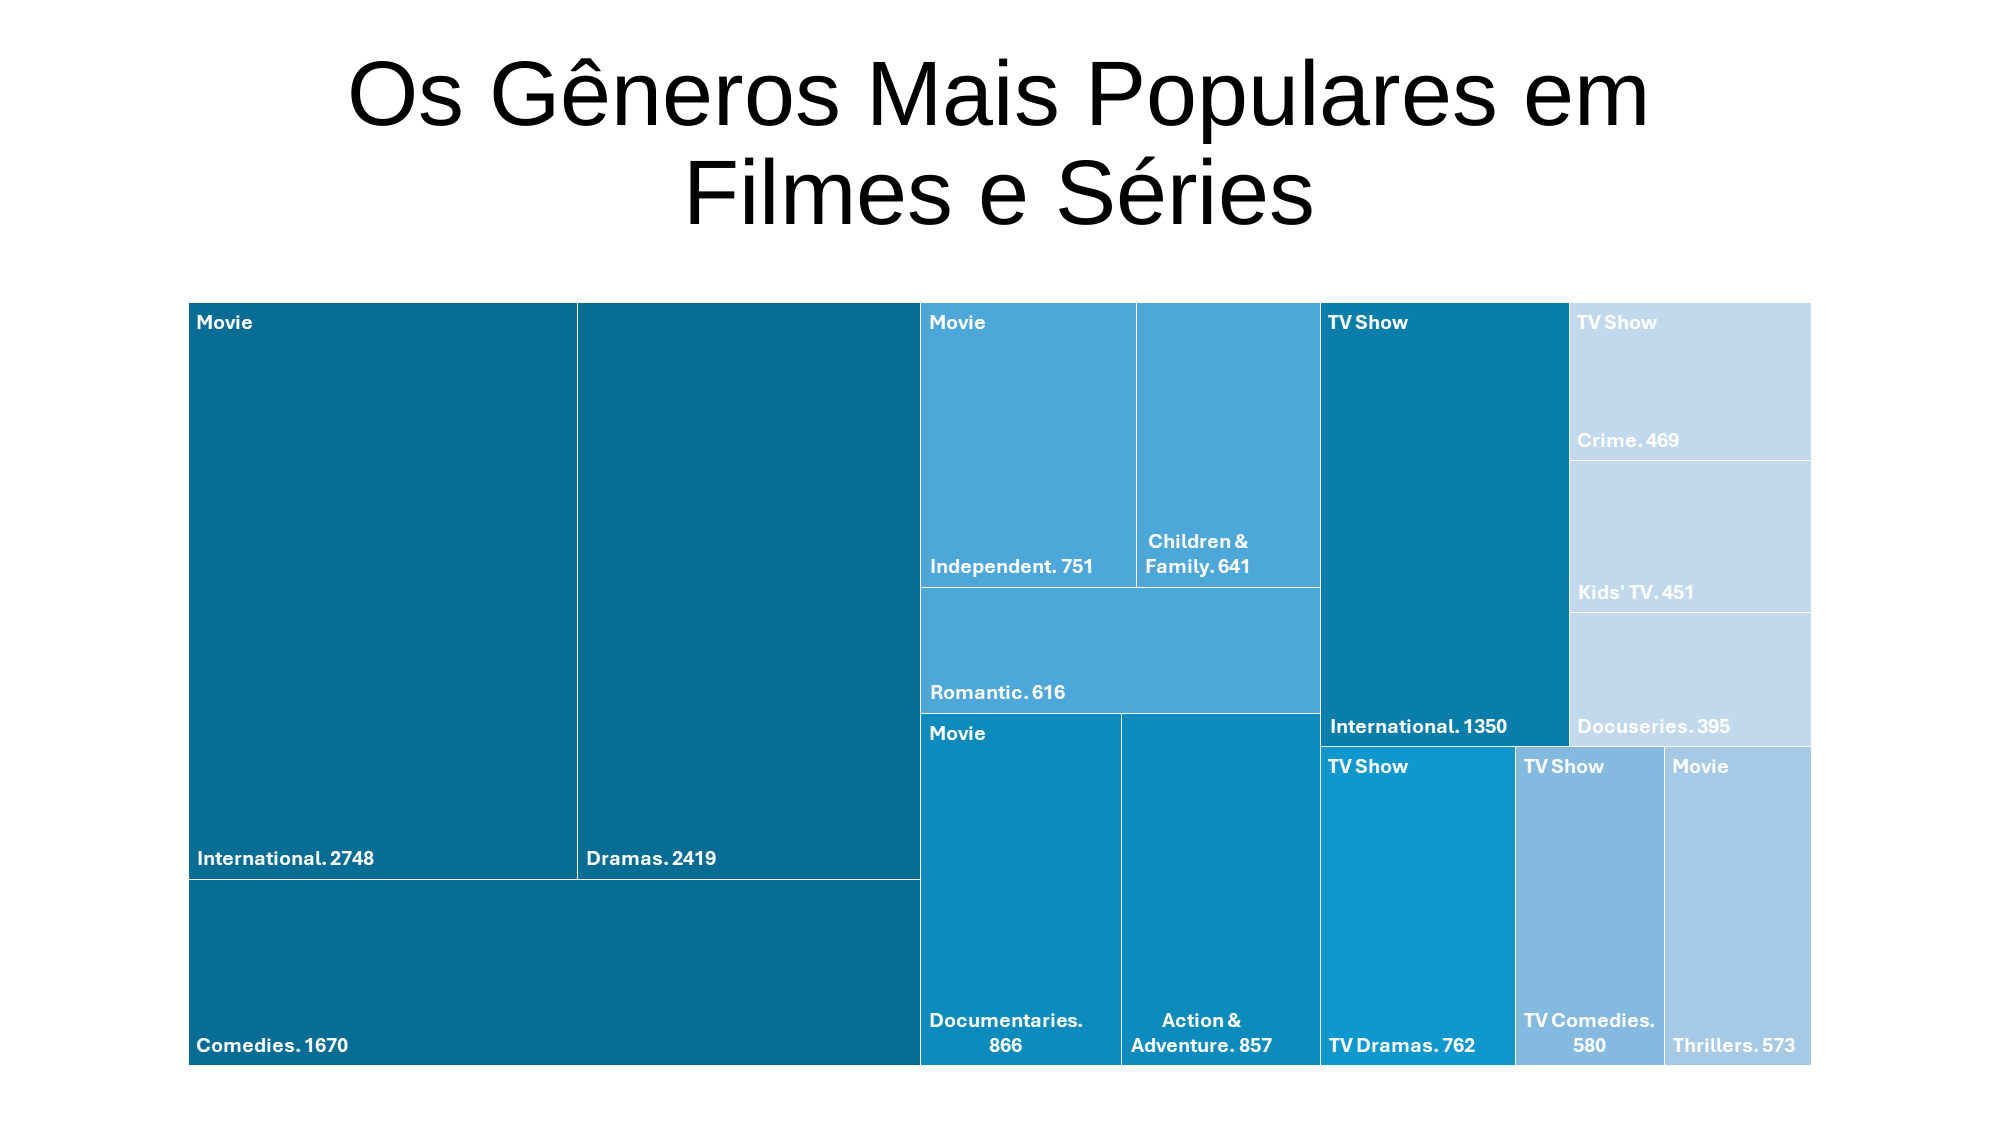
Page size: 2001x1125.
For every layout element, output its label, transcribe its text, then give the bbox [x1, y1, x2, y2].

title Os Gêneros Mais Populares em Filmes e Séries [237, 0, 1763, 290]
picture [176, 290, 1824, 1079]
